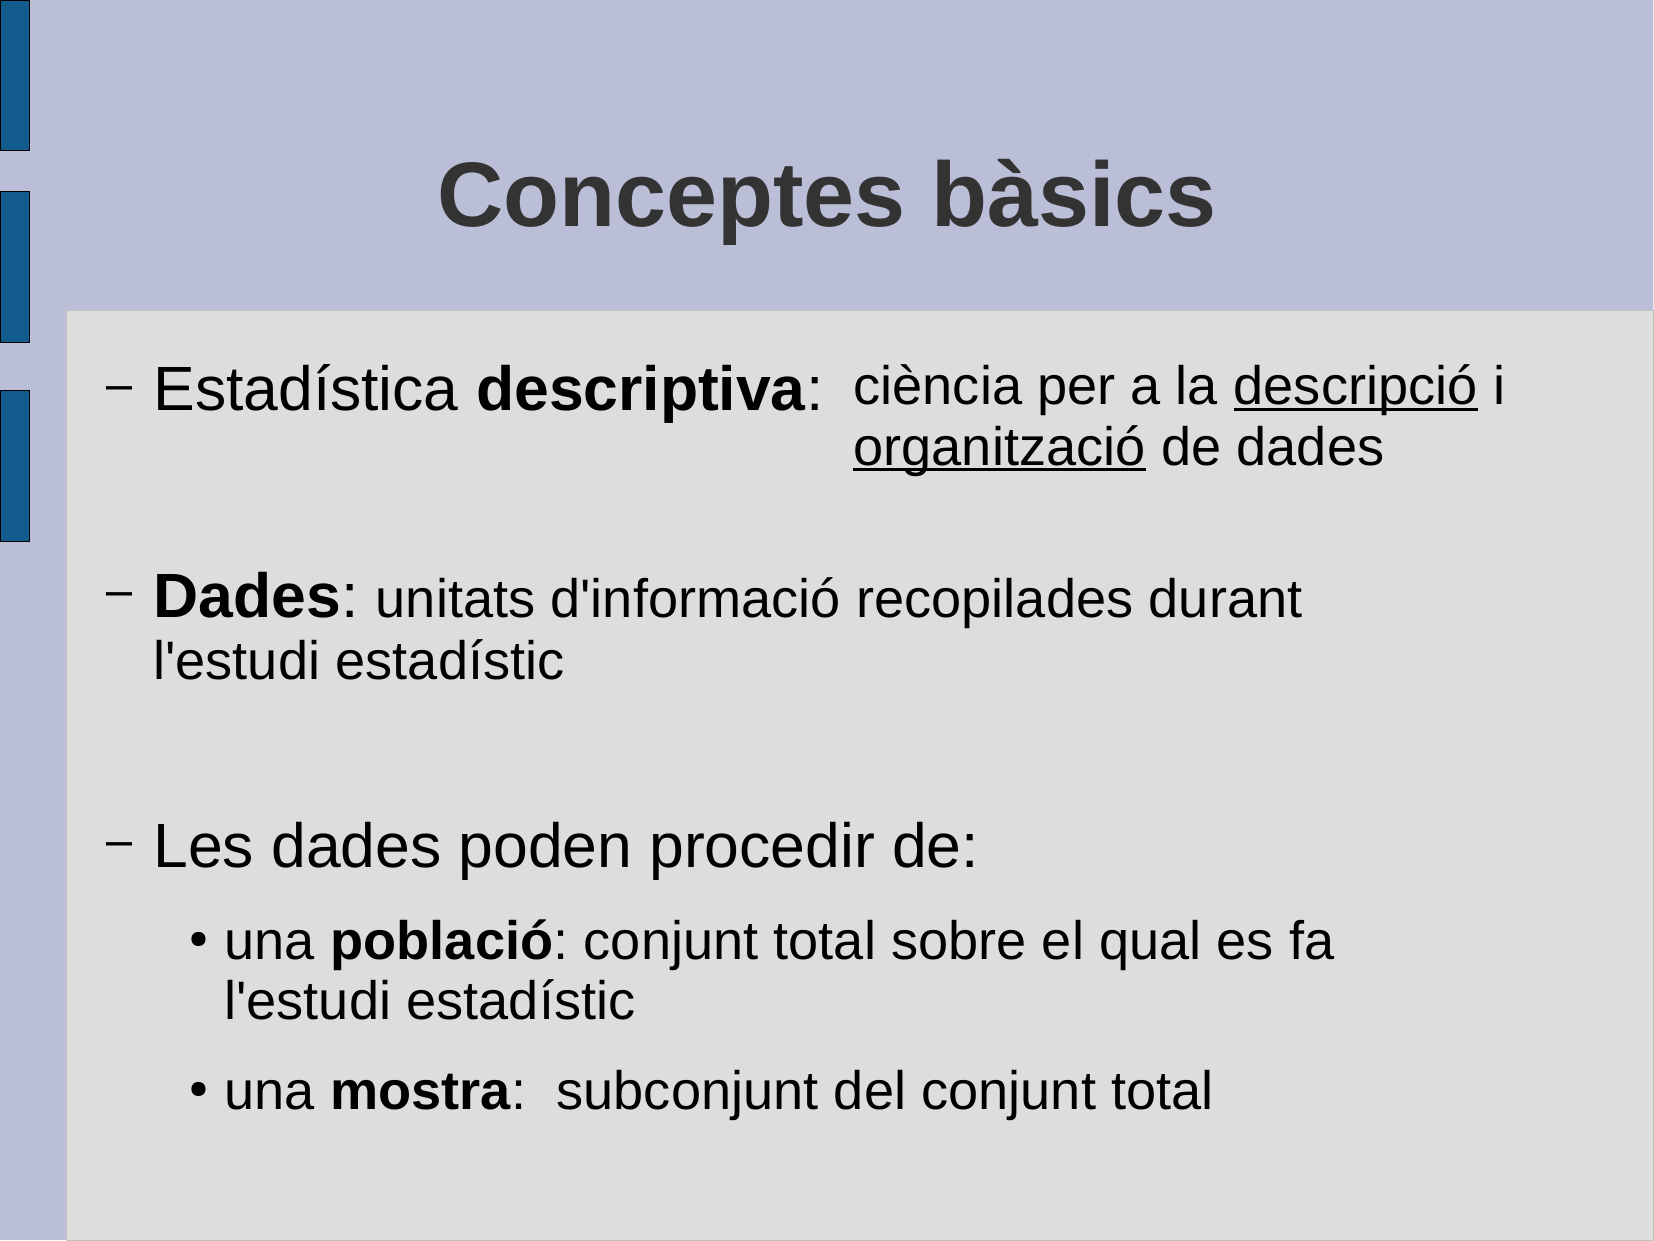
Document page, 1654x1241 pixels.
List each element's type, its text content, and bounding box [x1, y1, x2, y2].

title Conceptes bàsics [121, 91, 1534, 299]
text_box Dades: unitats d'informació recopilades durant l'estudi estadístic Les dades poden procedir de: una població: conjunt total sobre el qual es fa l'estudi estadístic una mostra: subconjunt del conjunt total [11, 561, 1394, 1127]
text_box Estadística descriptiva: [11, 354, 1394, 504]
text_box ciència per a la descripció i organització de dades [767, 348, 1625, 485]
